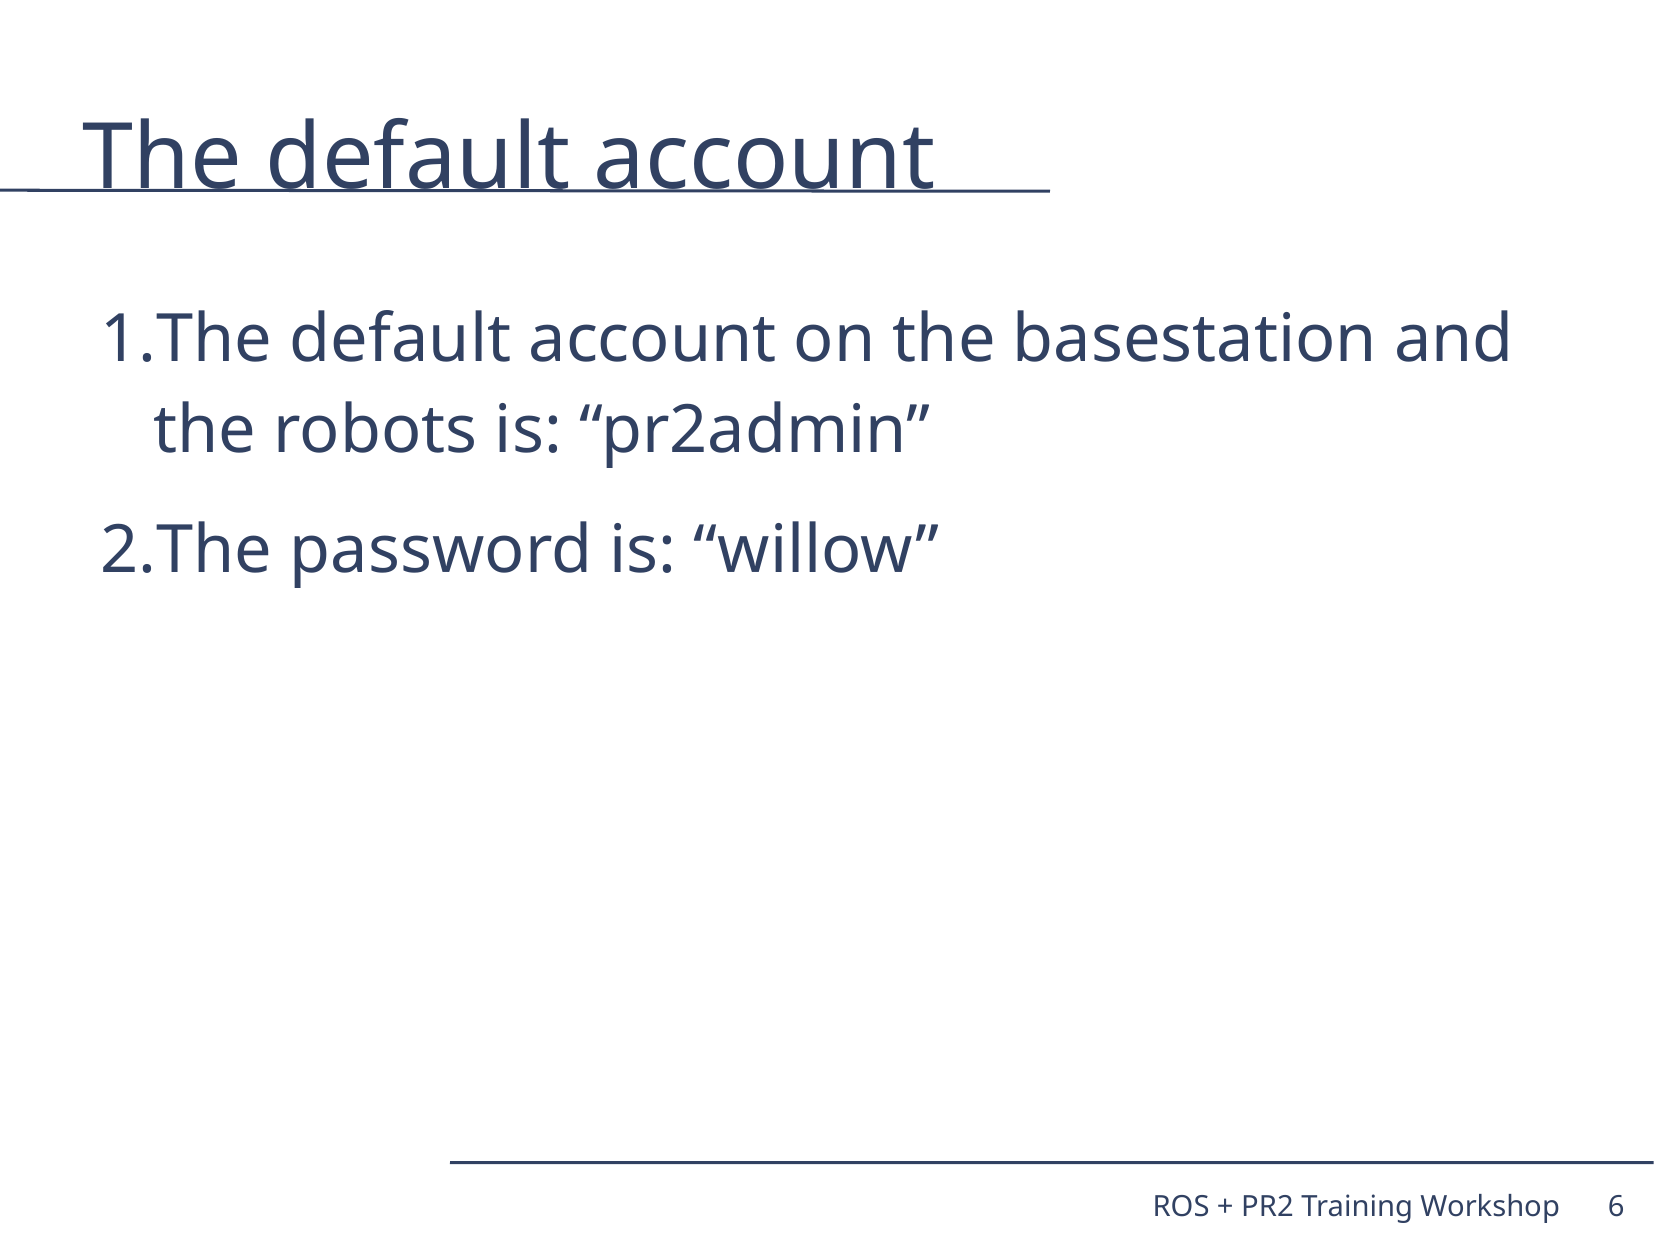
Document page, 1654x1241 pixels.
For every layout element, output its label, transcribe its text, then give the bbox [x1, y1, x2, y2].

list The default account on the basestation and the robots is: “pr2admin” The password is: “willow” [82, 290, 1571, 1109]
title The default account [82, 56, 1571, 250]
